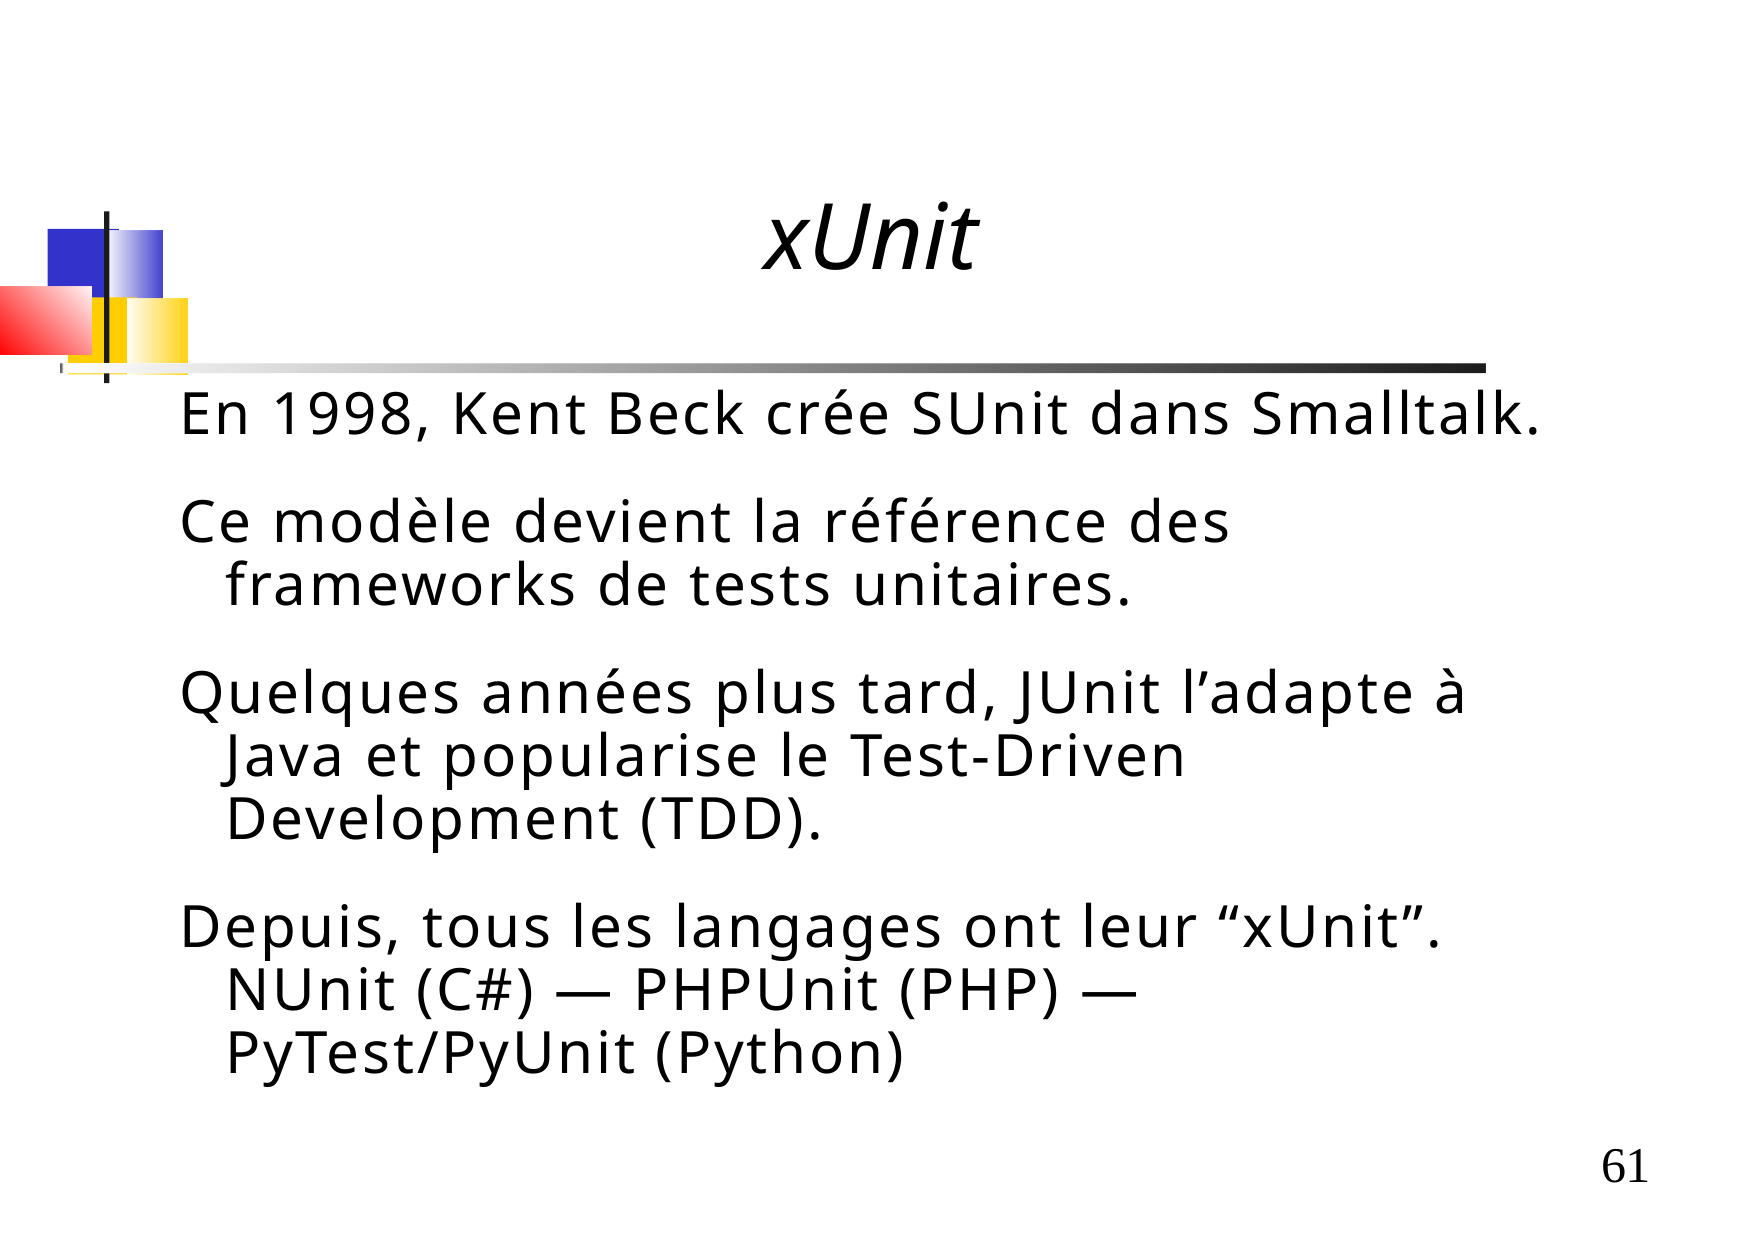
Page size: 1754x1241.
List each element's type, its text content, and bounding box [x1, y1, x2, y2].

title xUnit [179, 183, 1564, 393]
list En 1998, Kent Beck crée SUnit dans Smalltalk. Ce modèle devient la référence des frameworks de tests unitaires. Quelques années plus tard, JUnit l’adapte à Java et popularise le Test-Driven Development (TDD). Depuis, tous les langages ont leur “xUnit”. NUnit (C#) — PHPUnit (PHP) — PyTest/PyUnit (Python) [177, 388, 1563, 1194]
picture [60, 229, 179, 384]
slide_number 61 [1569, 1135, 1660, 1241]
picture [0, 285, 92, 355]
